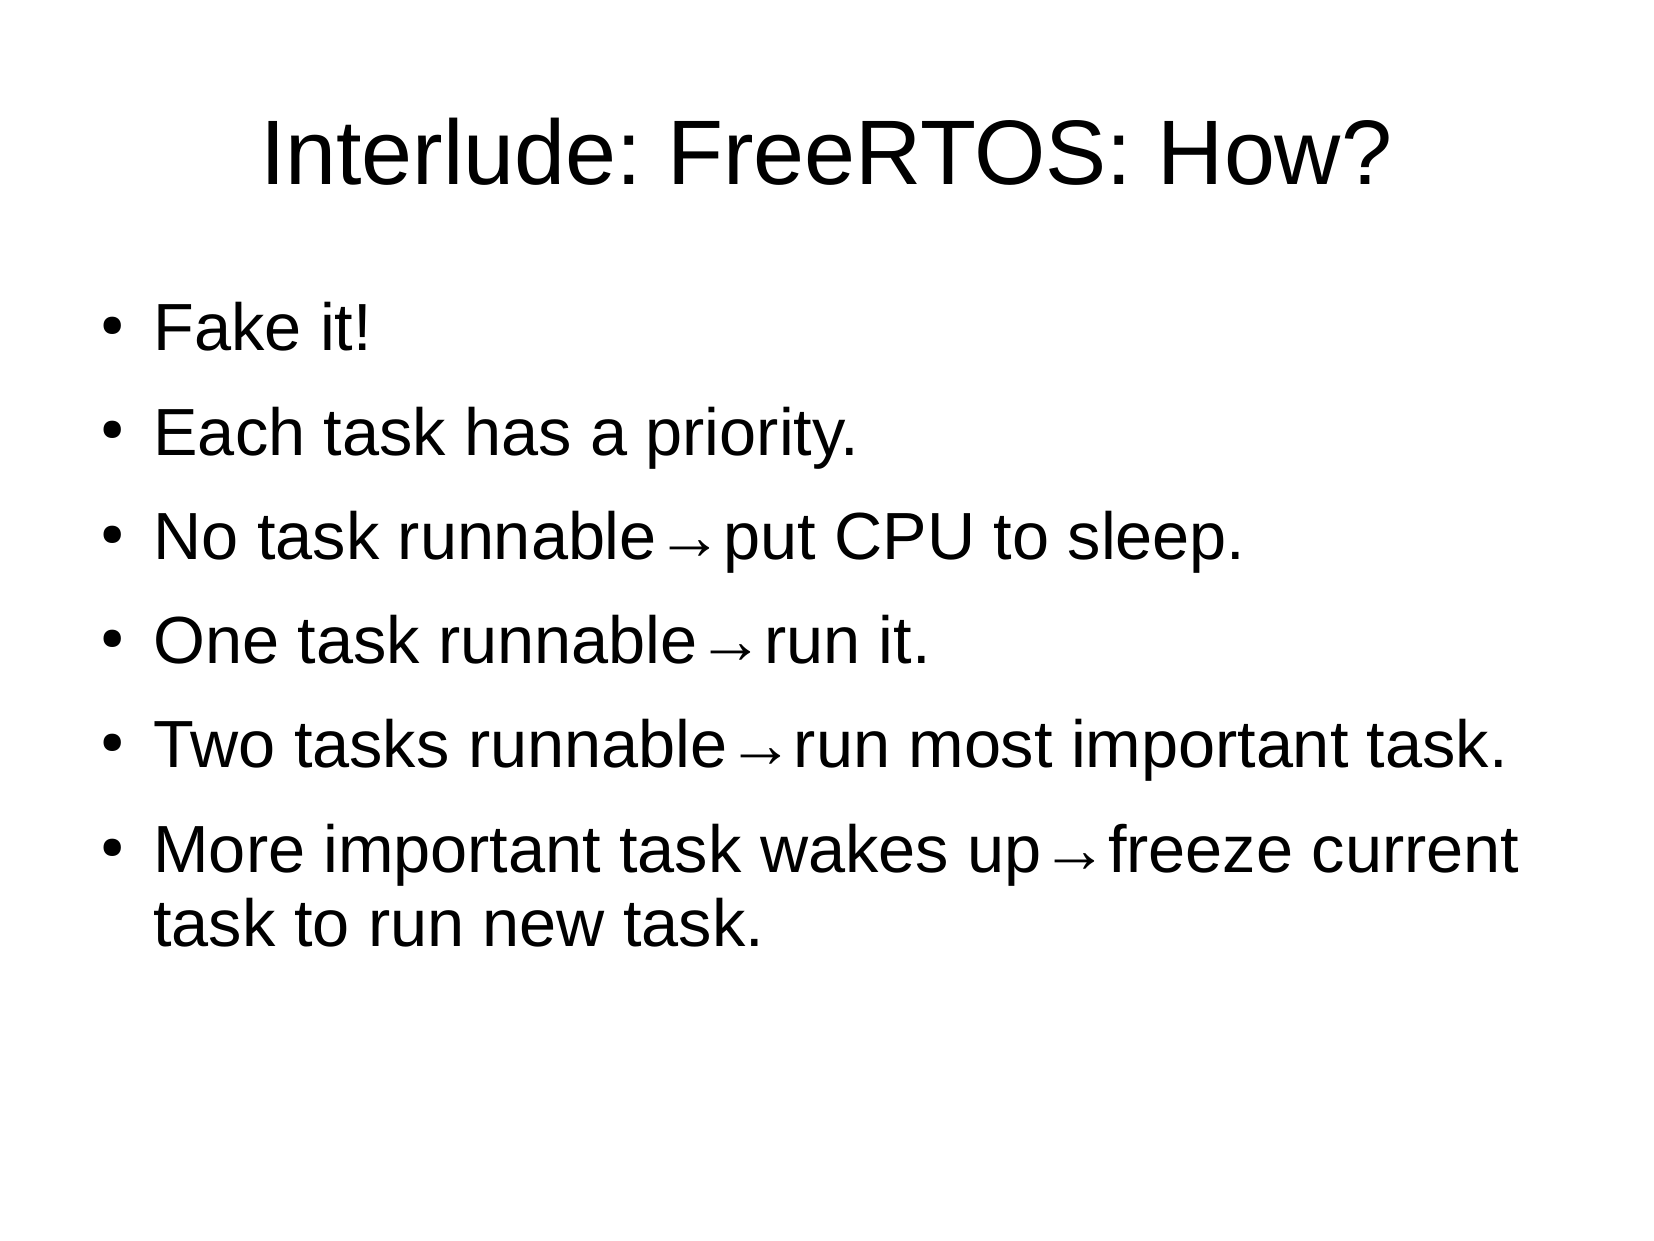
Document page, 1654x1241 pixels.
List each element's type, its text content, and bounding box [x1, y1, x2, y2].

list Fake it! Each task has a priority. No task runnable→put CPU to sleep. One task runnable→run it. Two tasks runnable→run most important task. More important task wakes up→freeze current task to run new task. [82, 290, 1571, 1010]
title Interlude: FreeRTOS: How? [82, 49, 1571, 257]
